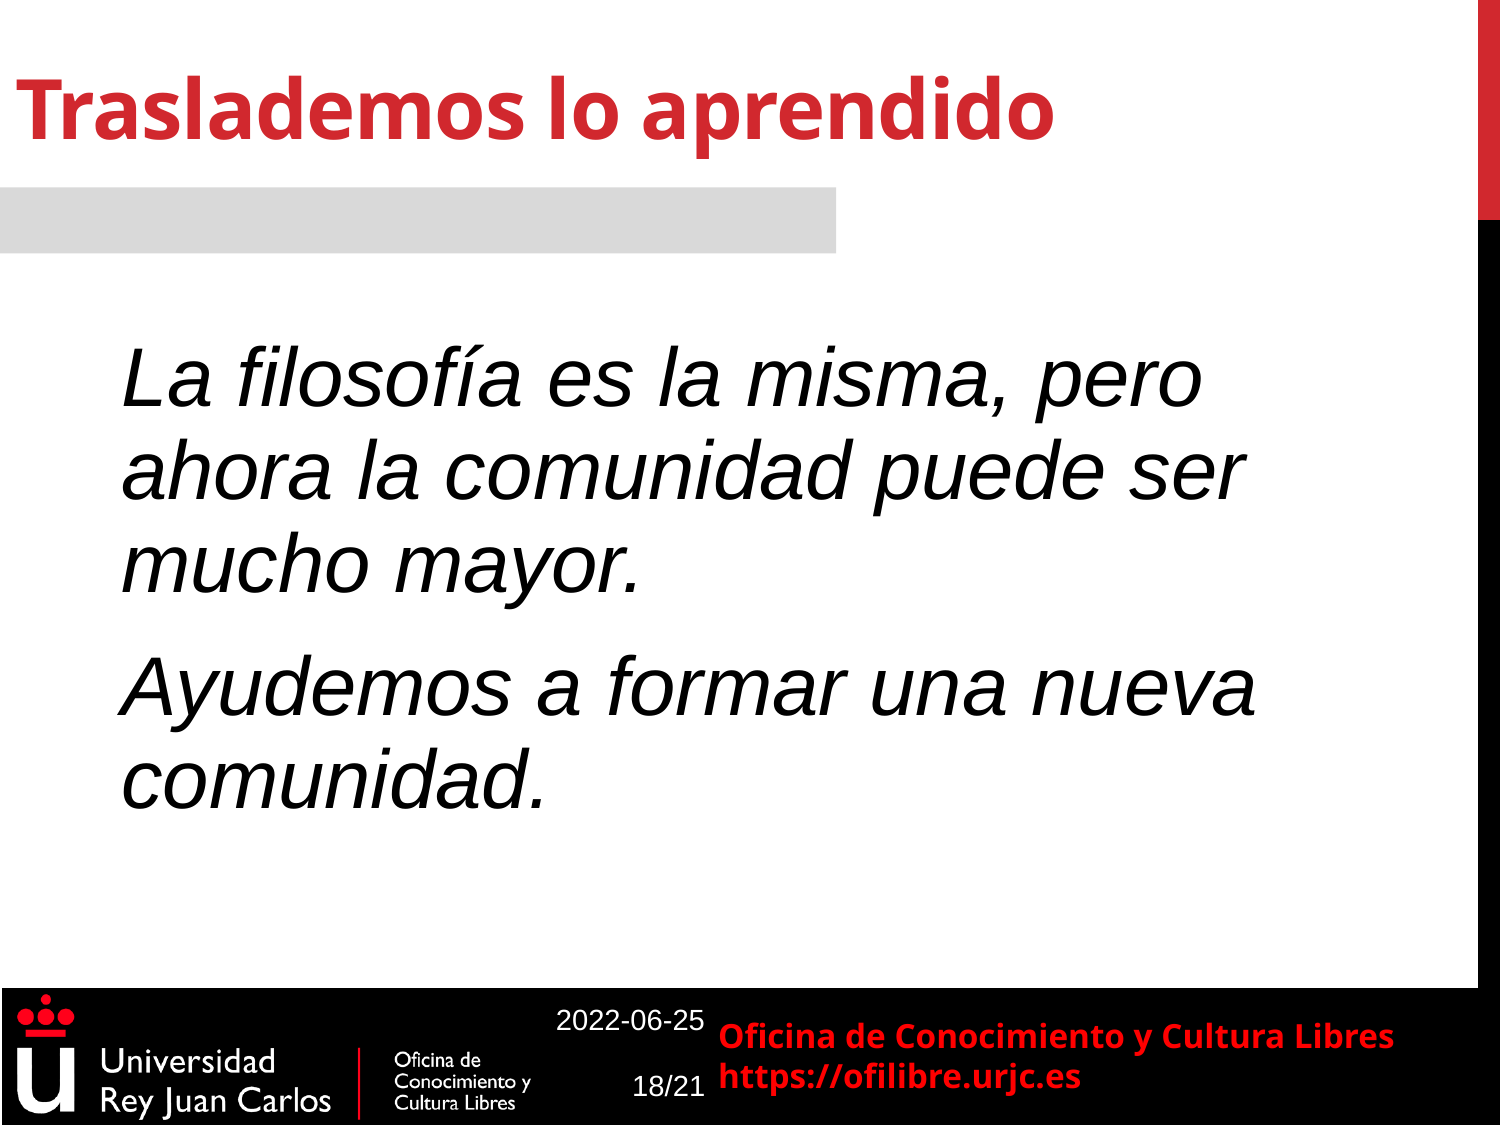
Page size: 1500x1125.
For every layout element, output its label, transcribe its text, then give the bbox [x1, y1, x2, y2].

title [75, 7, 1425, 196]
list La filosofía es la misma, pero ahora la comunidad puede ser mucho mayor. Ayudemos a formar una nueva comunidad. [106, 323, 1352, 864]
text_box Traslademos lo aprendido [0, 24, 1326, 172]
picture [17, 994, 531, 1120]
